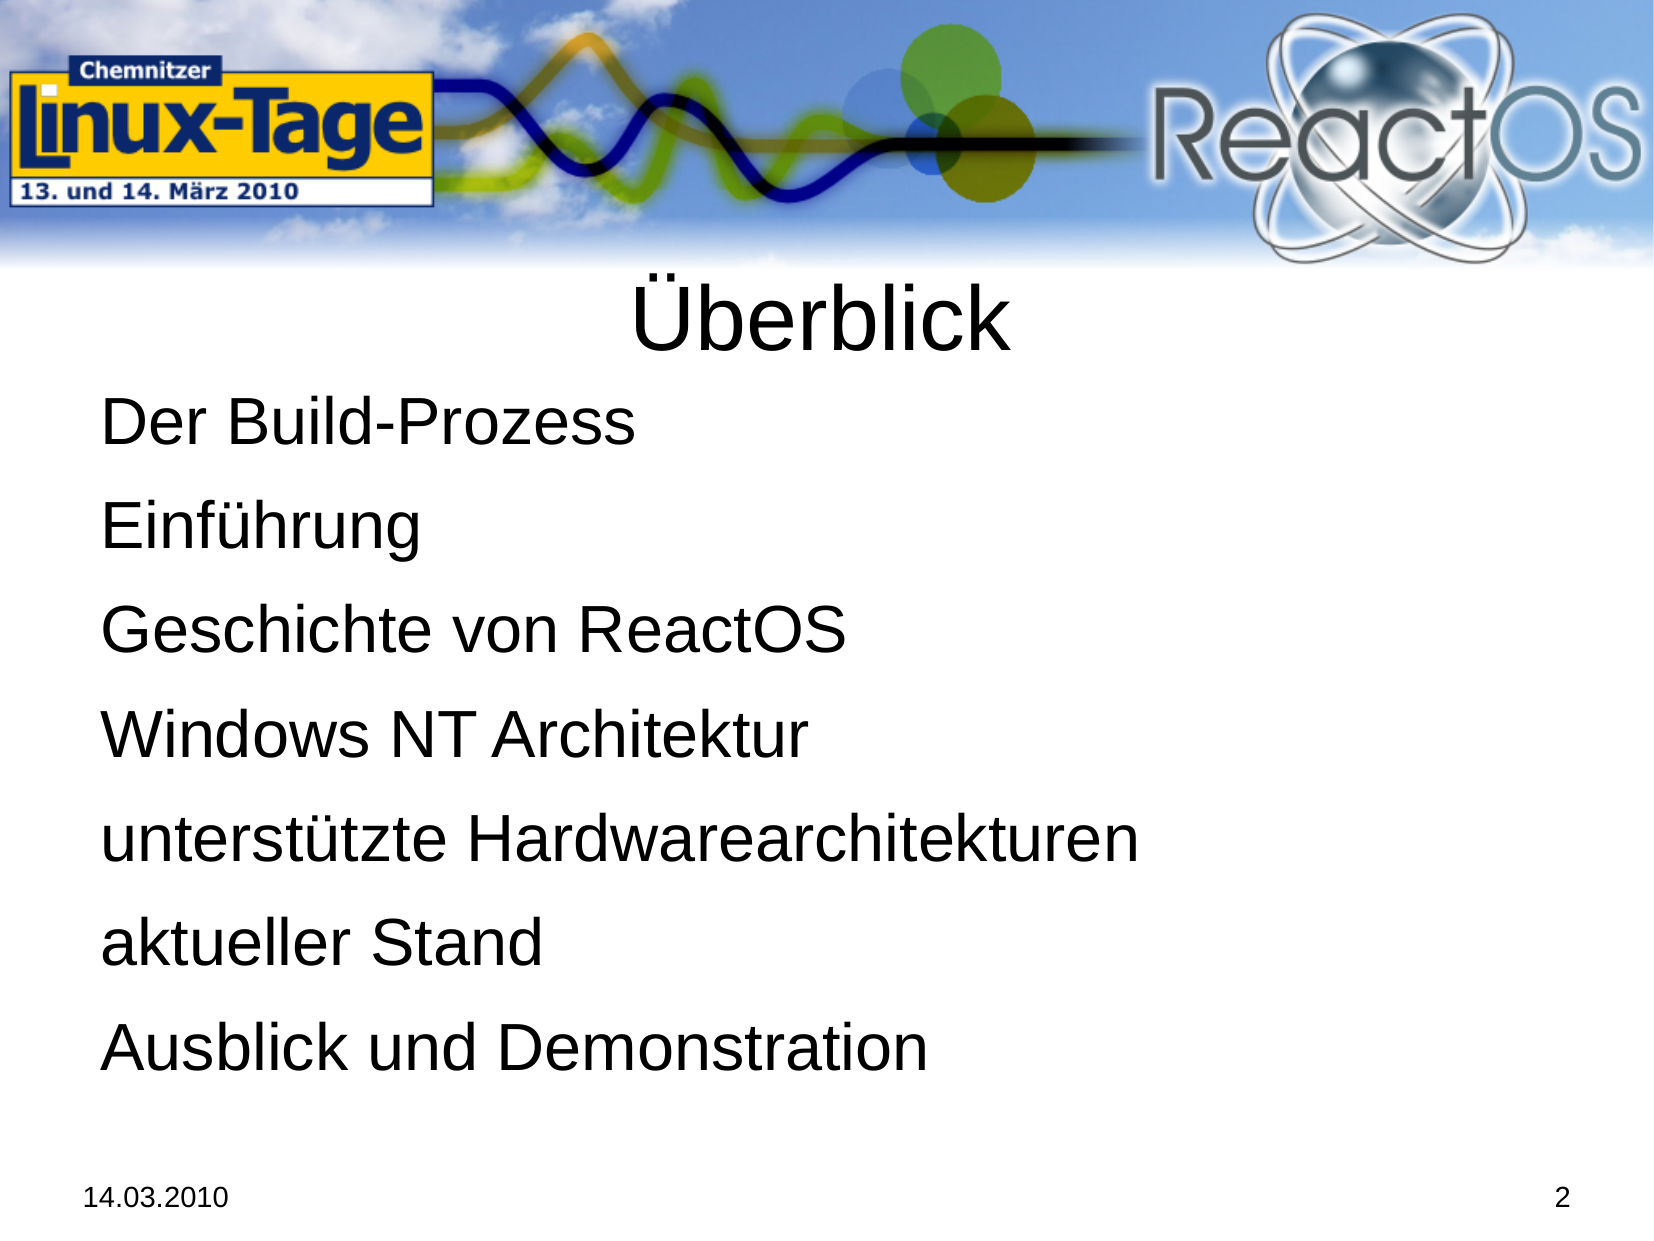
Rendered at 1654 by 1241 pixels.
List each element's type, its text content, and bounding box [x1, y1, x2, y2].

picture [0, 0, 1654, 1241]
list Der Build-Prozess Einführung Geschichte von ReactOS Windows NT Architektur unterstützte Hardwarearchitekturen aktueller Stand Ausblick und Demonstration [82, 383, 1571, 1094]
title Überblick [76, 230, 1565, 408]
